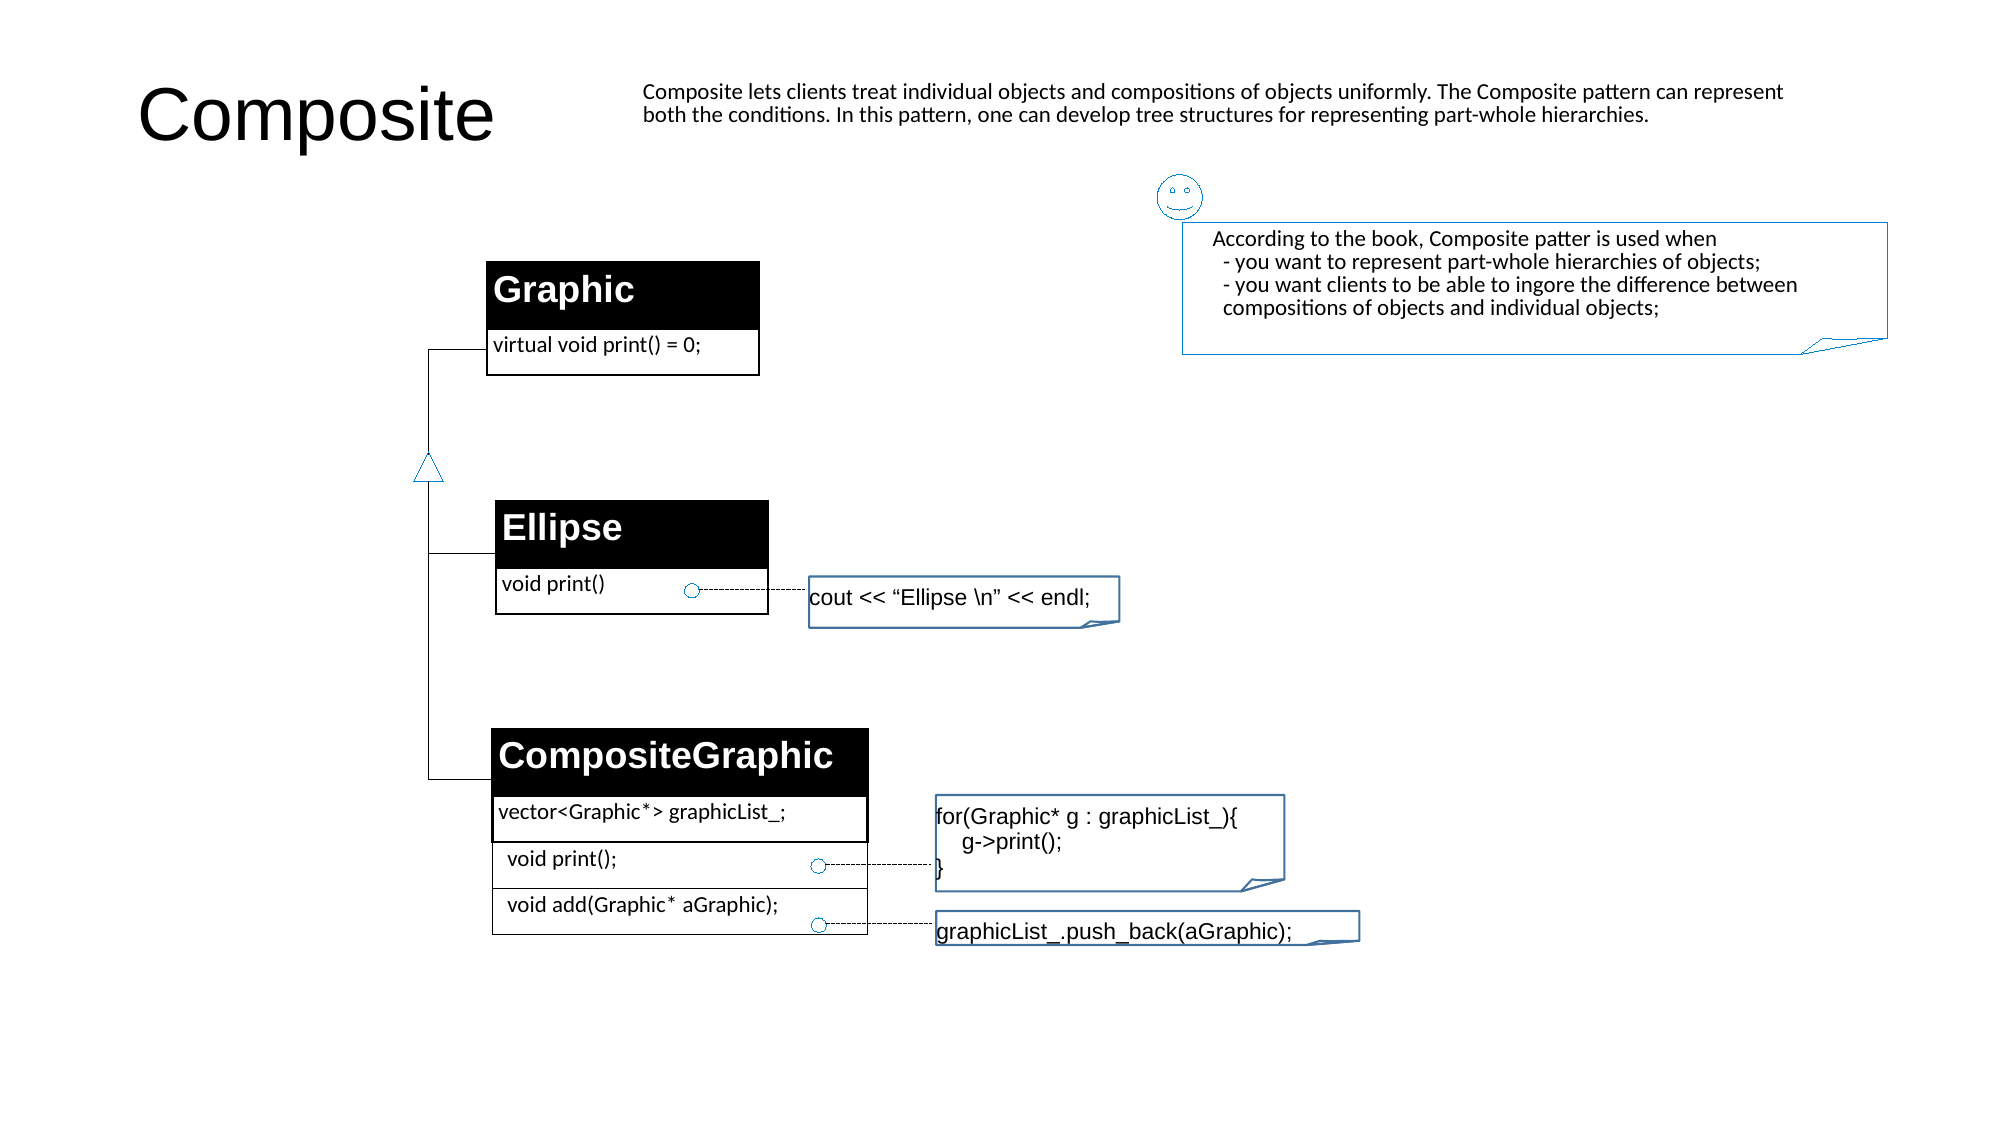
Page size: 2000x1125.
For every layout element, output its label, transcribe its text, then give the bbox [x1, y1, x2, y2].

table_cell void print(); [493, 843, 867, 888]
table_cell void print() [497, 569, 767, 613]
text_box graphicList_.push_back(aGraphic); [936, 910, 1360, 946]
text_box for(Graphic* g : graphicList_){ g->print(); } [935, 795, 1285, 892]
text_box According to the book, Composite patter is used when - you want to represent part-whole hierarchies of objects; - you want clients to be able to ingore the difference between compositions of objects and individual objects; [1197, 222, 1873, 351]
table_header Ellipse [497, 502, 767, 567]
table_header Graphic [488, 263, 758, 328]
text_box cout << “Ellipse \n” << endl; [809, 576, 1120, 628]
table_cell vector<Graphic*> graphicList_; [494, 797, 866, 841]
text_box Composite lets clients treat individual objects and compositions of objects uniformly. The Composite pattern can represent both the conditions. In this pattern, one can develop tree structures for representing part-whole hierarchies. [628, 75, 1816, 164]
table_header CompositeGraphic [494, 730, 866, 795]
table_cell virtual void print() = 0; [488, 330, 758, 374]
table_cell void add(Graphic* aGraphic); [493, 889, 867, 934]
title Composite [137, 60, 526, 166]
